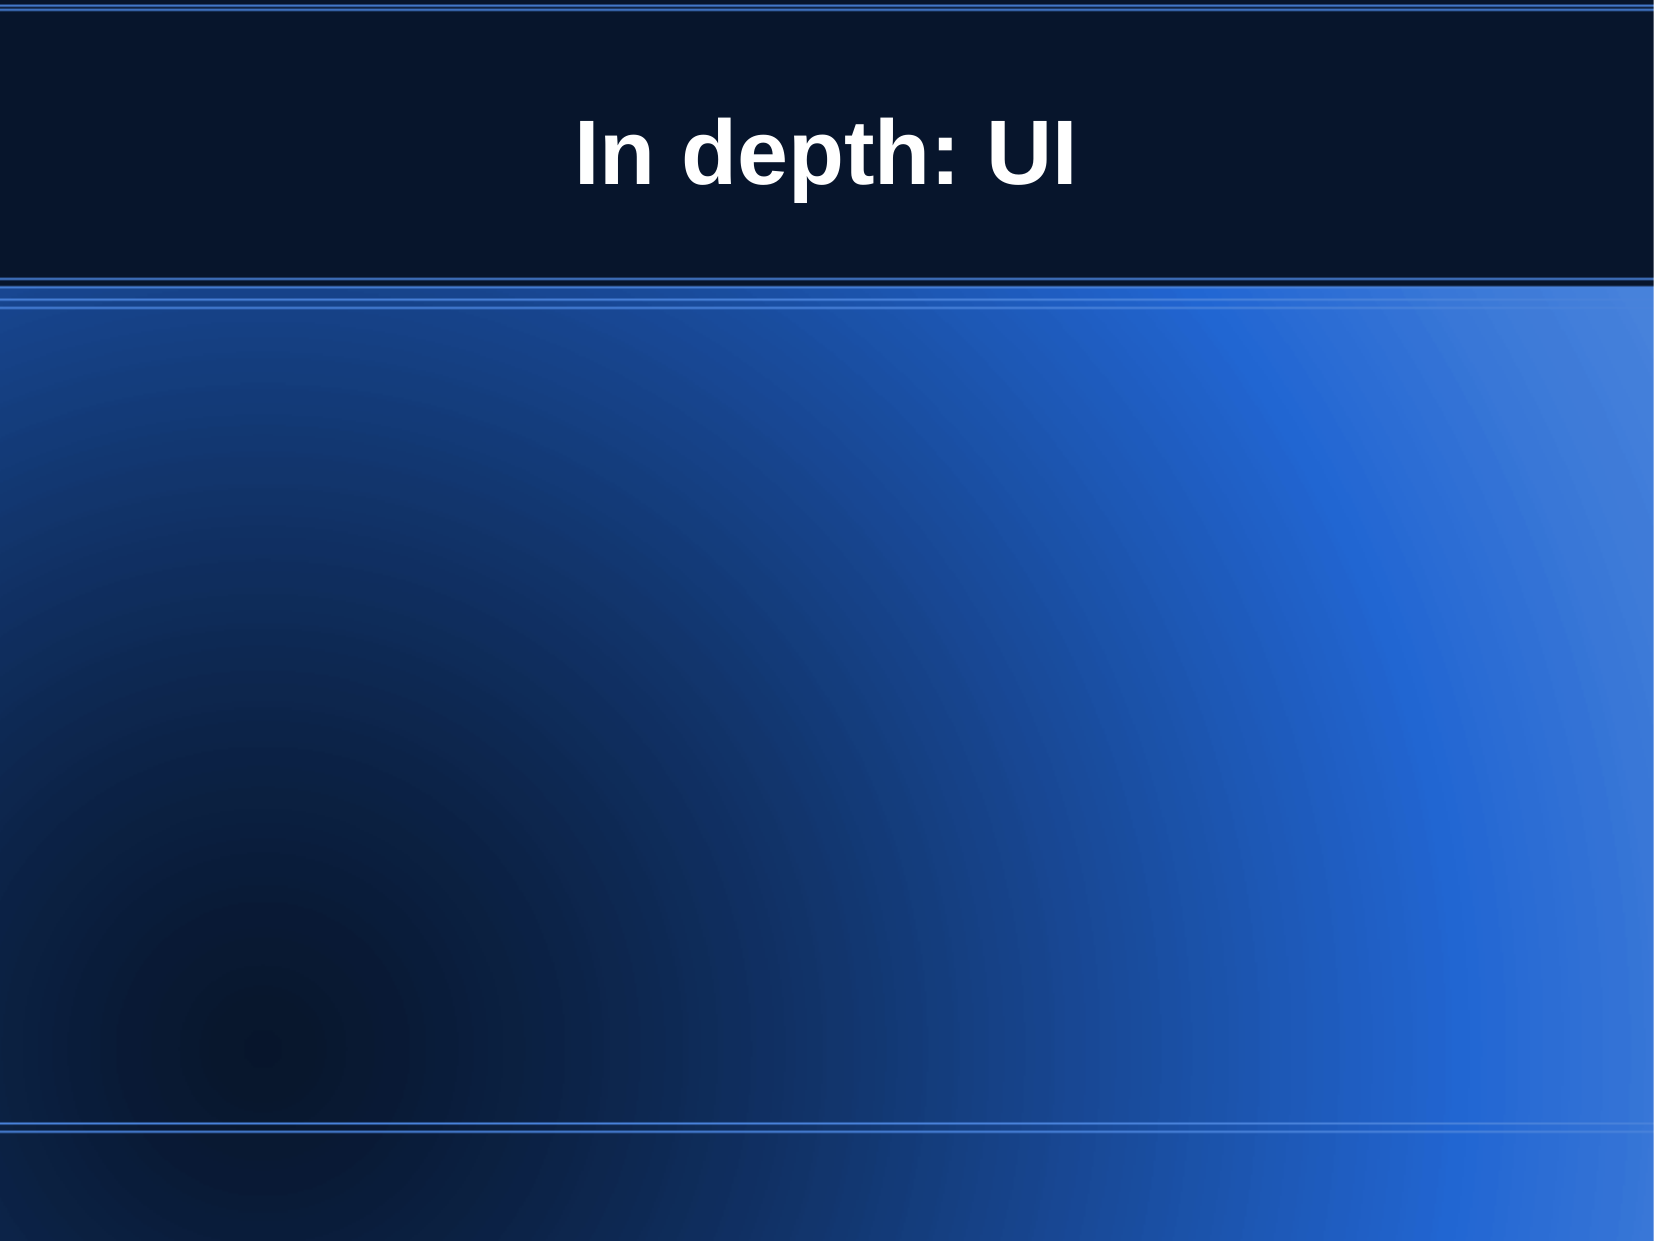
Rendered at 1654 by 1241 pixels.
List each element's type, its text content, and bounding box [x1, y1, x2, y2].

picture [0, 0, 1654, 1241]
title In depth: UI [82, 49, 1571, 257]
